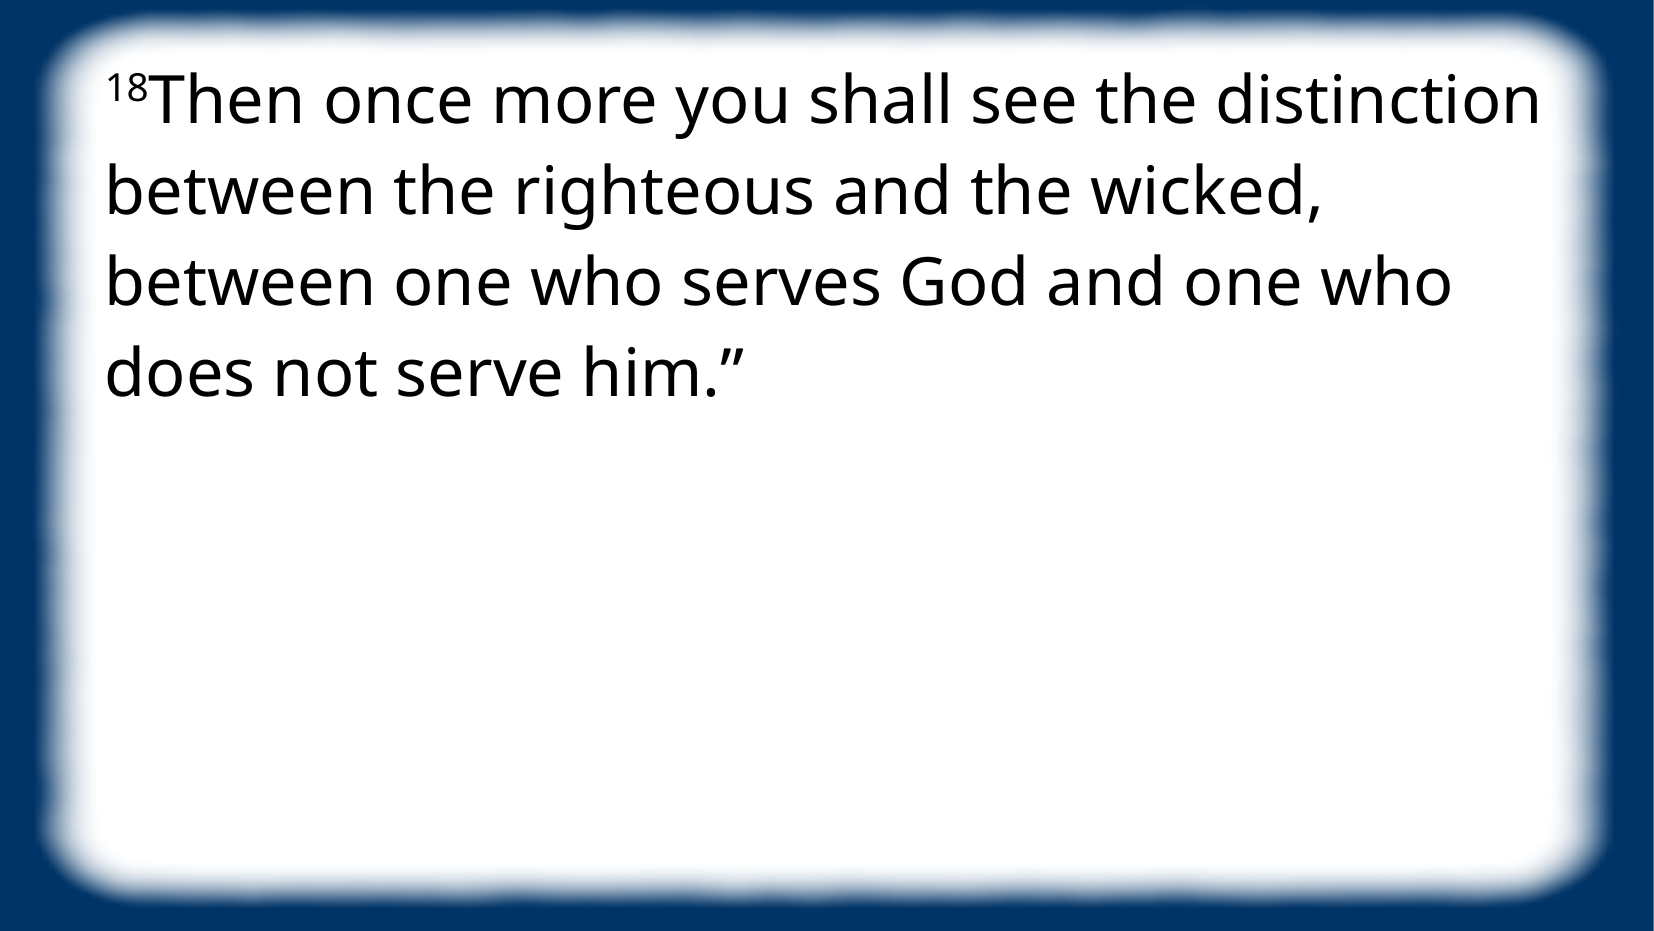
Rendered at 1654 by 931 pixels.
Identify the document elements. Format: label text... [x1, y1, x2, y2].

text_box 18Then once more you shall see the distinction between the righteous and the wicked, between one who serves God and one who does not serve him.” [90, 45, 1561, 415]
picture [0, 0, 1654, 931]
